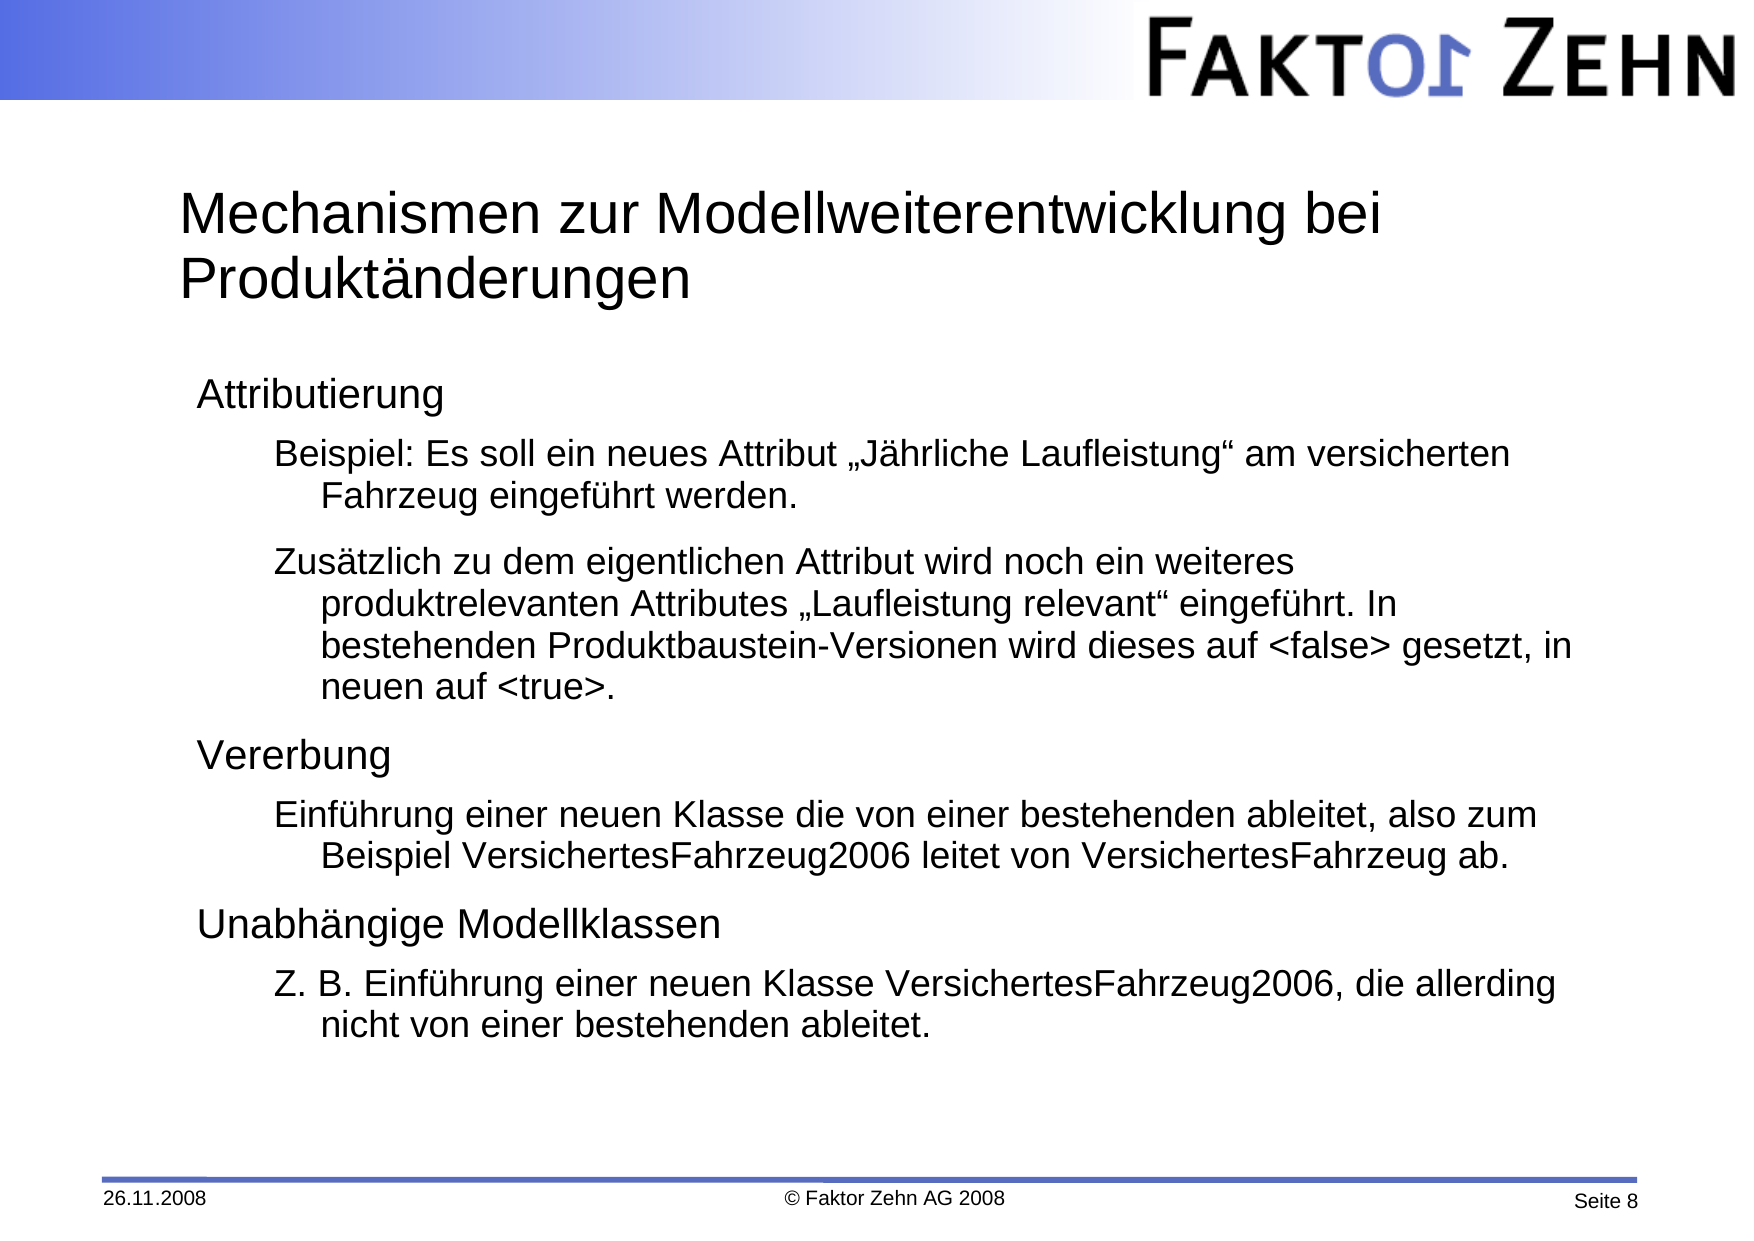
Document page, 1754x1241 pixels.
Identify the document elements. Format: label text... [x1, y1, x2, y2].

title Mechanismen zur Modellweiterentwicklung bei Produktänderungen [179, 142, 1576, 349]
list Attributierung Beispiel: Es soll ein neues Attribut „Jährliche Laufleistung“ am versicherten Fahrzeug eingeführt werden. Zusätzlich zu dem eigentlichen Attribut wird noch ein weiteres produktrelevanten Attributes „Laufleistung relevant“ eingeführt. In bestehenden Produktbaustein-Versionen wird dieses auf <false> gesetzt, in neuen auf <true>. Vererbung Einführung einer neuen Klasse die von einer bestehenden ableitet, also zum Beispiel VersichertesFahrzeug2006 leitet von VersichertesFahrzeug ab. Unabhängige Modellklassen Z. B. Einführung einer neuen Klasse VersichertesFahrzeug2006, die allerding nicht von einer bestehenden ableitet. [179, 371, 1576, 1090]
picture [1133, 2, 1749, 105]
